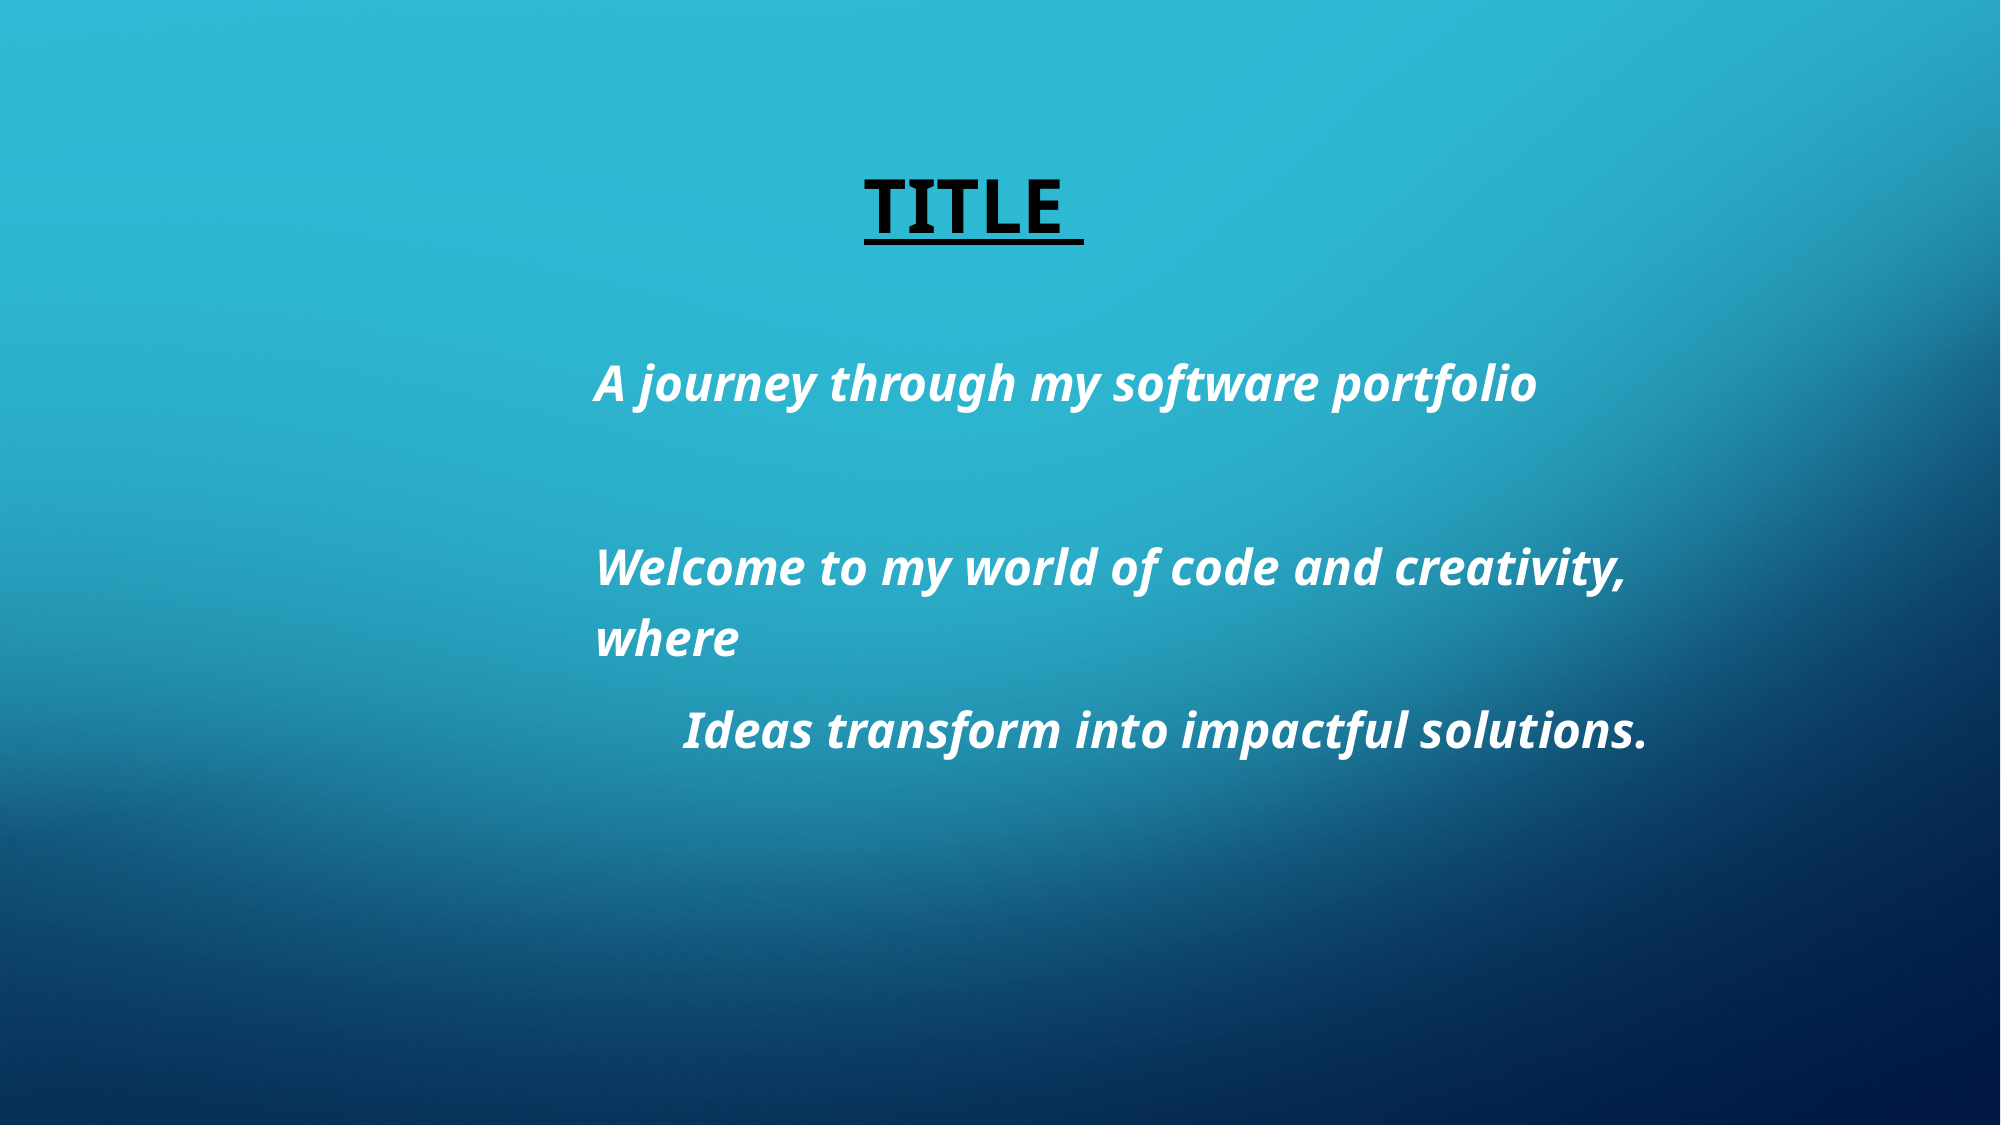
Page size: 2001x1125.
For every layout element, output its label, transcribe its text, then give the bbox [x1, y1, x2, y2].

list A journey through my software portfolio Welcome to my world of code and creativity, where Ideas transform into impactful solutions. [580, 332, 1800, 769]
title Title [848, 32, 2000, 387]
